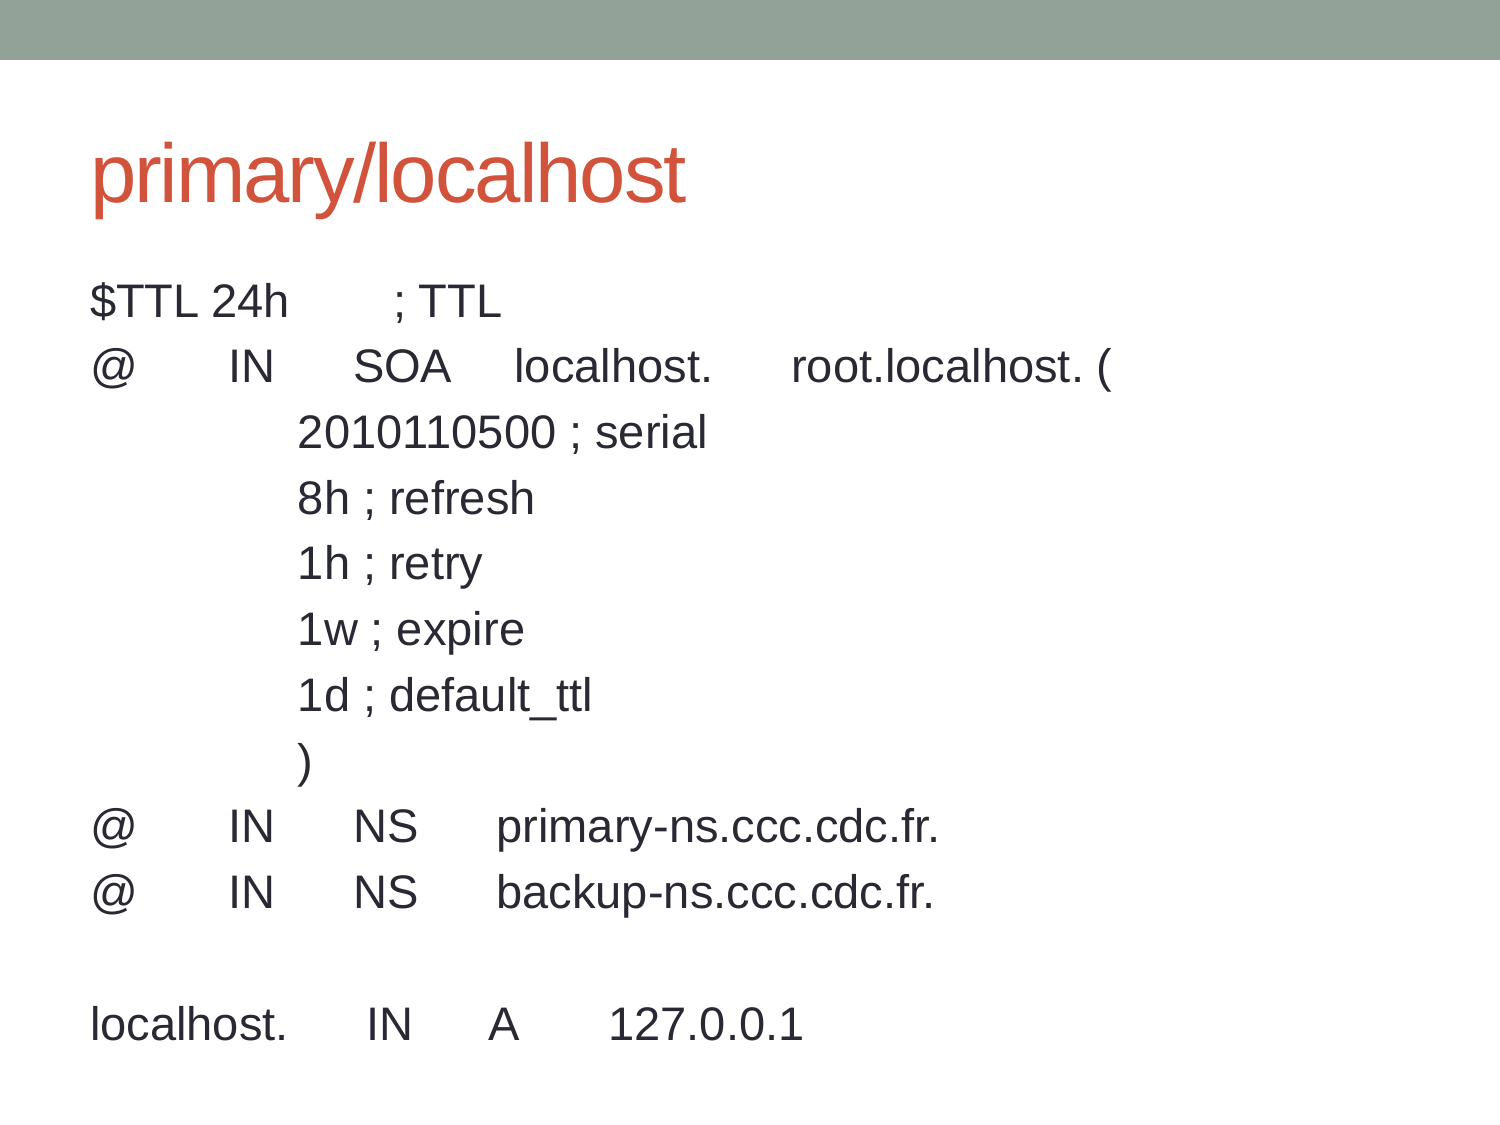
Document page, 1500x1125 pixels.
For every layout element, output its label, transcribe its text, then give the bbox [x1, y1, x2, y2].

title primary/localhost [75, 87, 1425, 250]
list $TTL 24h ; TTL @ IN SOA localhost. root.localhost. ( 2010110500 ; serial 8h ; refresh 1h ; retry 1w ; expire 1d ; default_ttl ) @ IN NS primary-ns.ccc.cdc.fr. @ IN NS backup-ns.ccc.cdc.fr. localhost. IN A 127.0.0.1 [75, 262, 1425, 1063]
